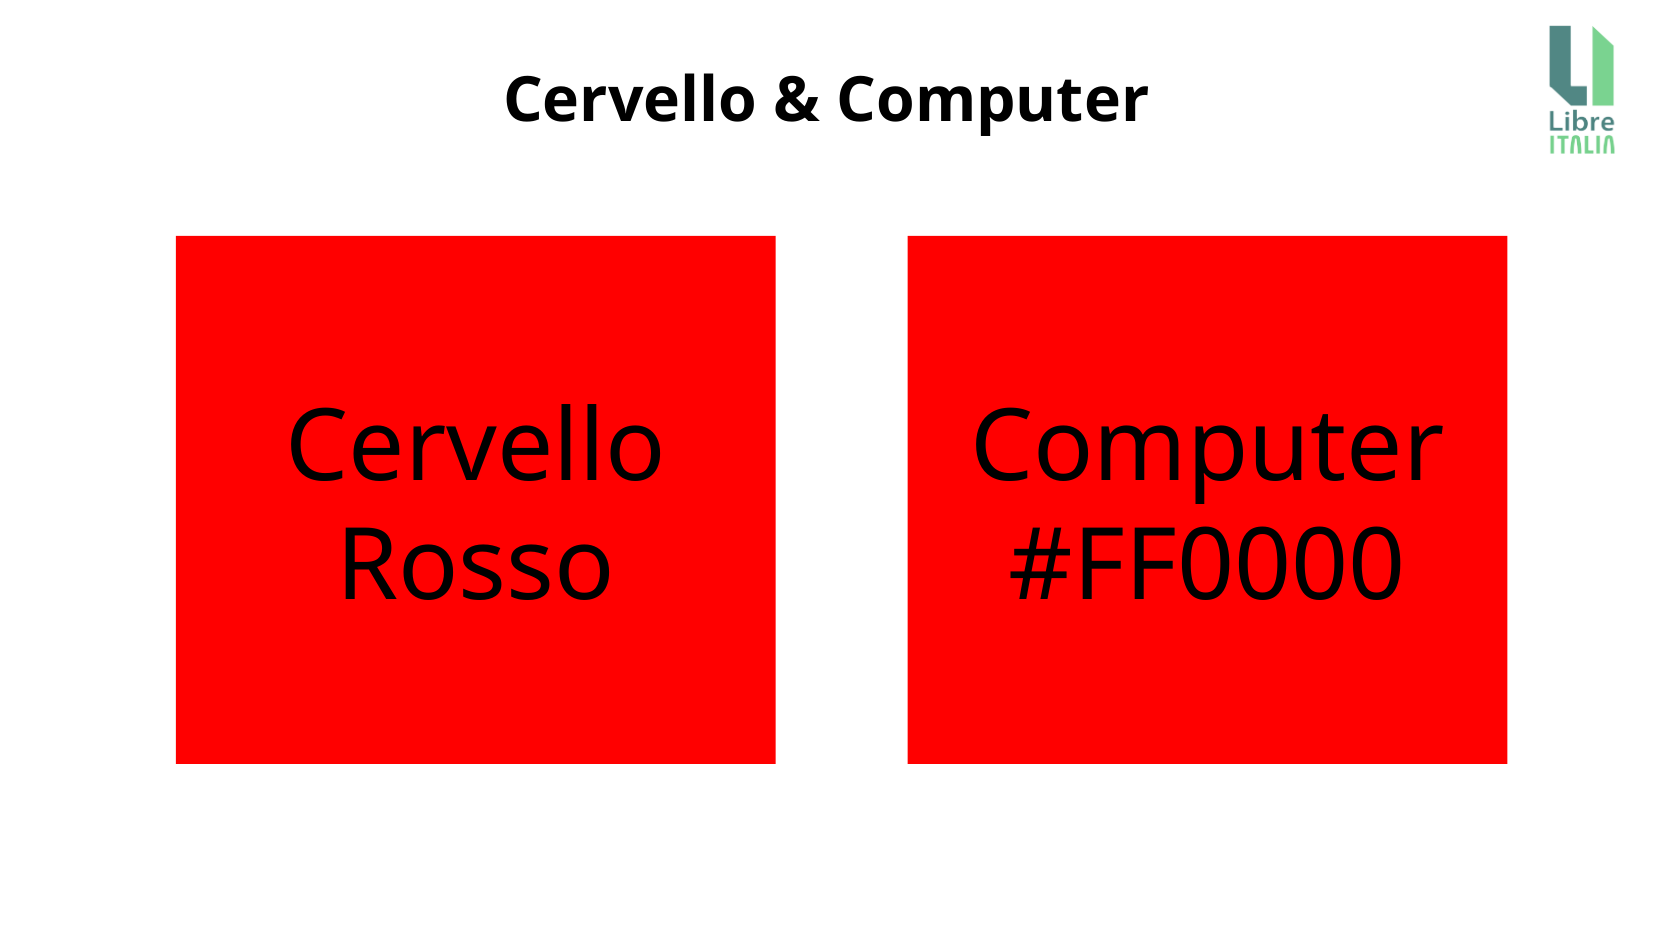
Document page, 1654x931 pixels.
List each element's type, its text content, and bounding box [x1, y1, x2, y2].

text_box Computer #FF0000 [907, 235, 1508, 764]
picture [1529, 23, 1632, 158]
title Cervello & Computer [129, 44, 1525, 151]
text_box Cervello Rosso [175, 235, 776, 764]
